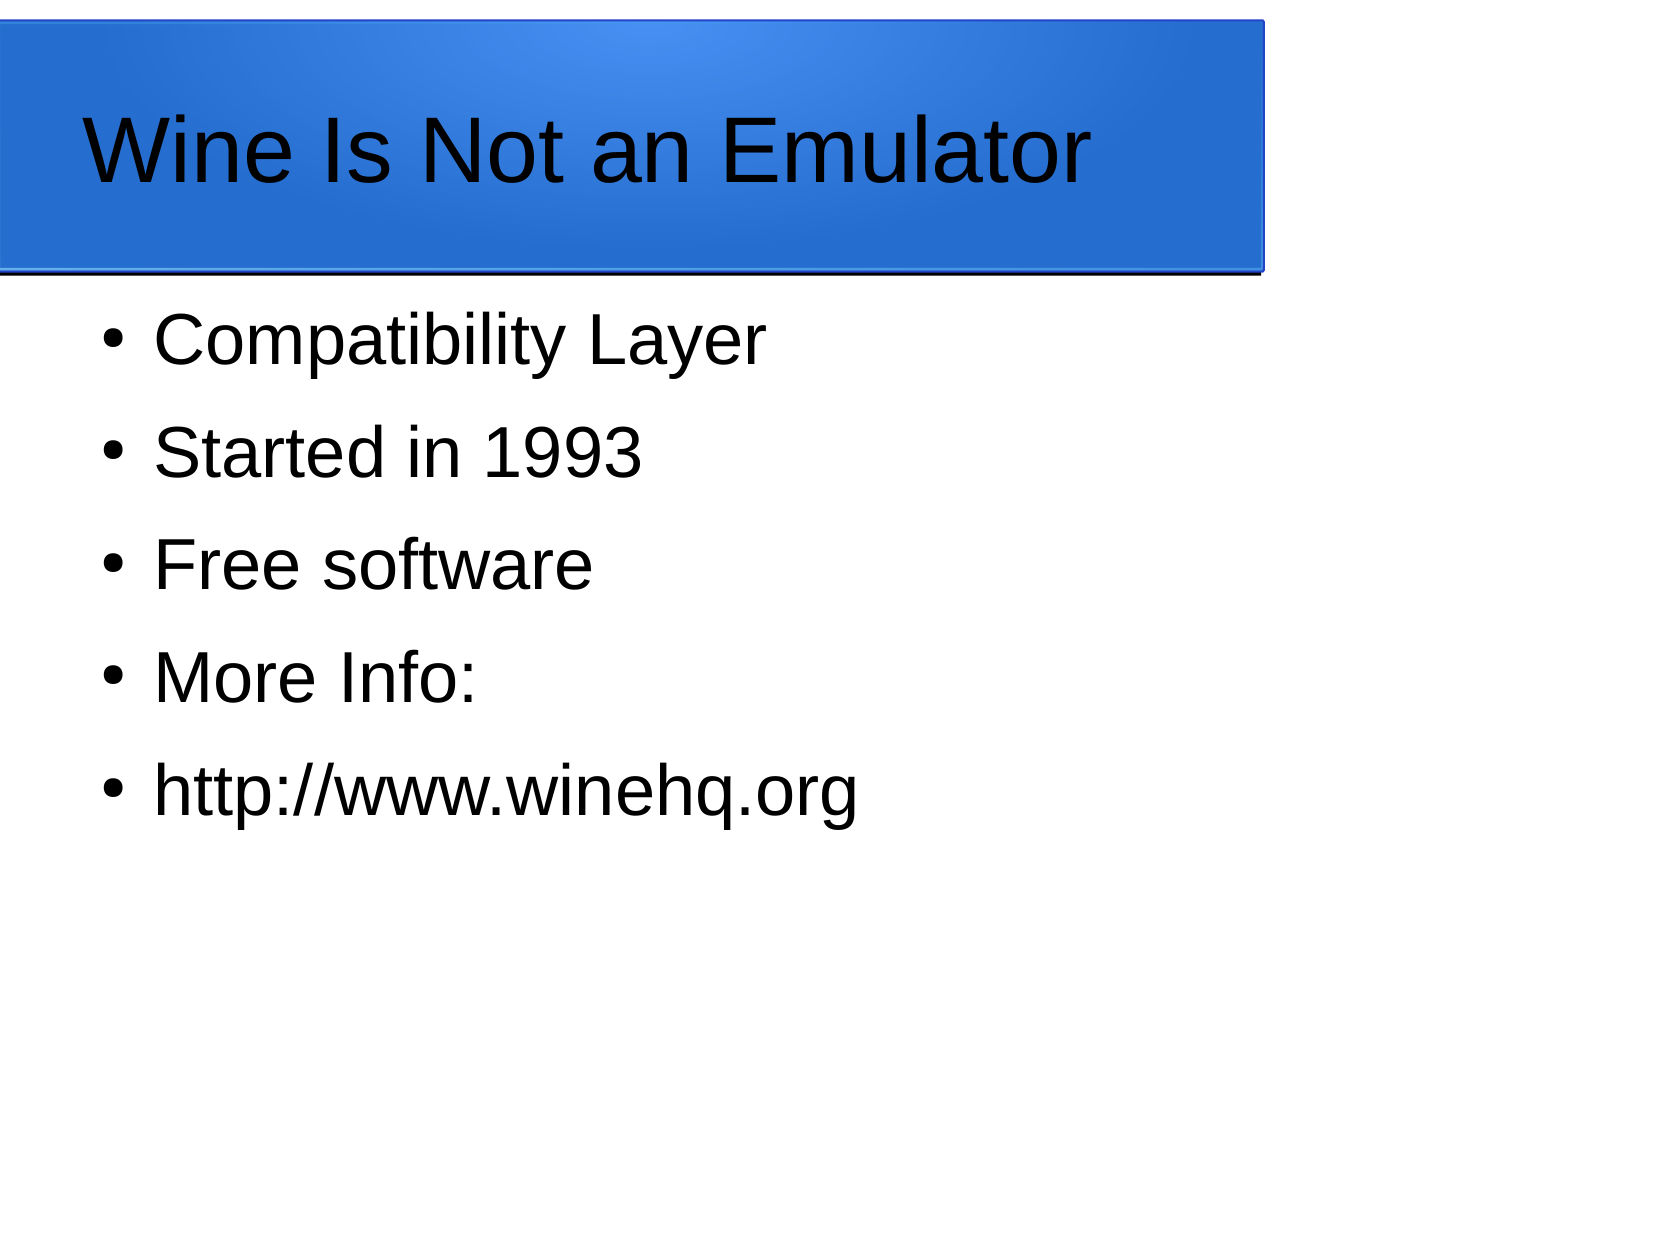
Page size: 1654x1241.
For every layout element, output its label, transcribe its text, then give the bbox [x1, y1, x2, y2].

list Compatibility Layer Started in 1993 Free software More Info: http://www.winehq.org [82, 299, 1571, 1019]
title Wine Is Not an Emulator [82, 47, 1235, 252]
